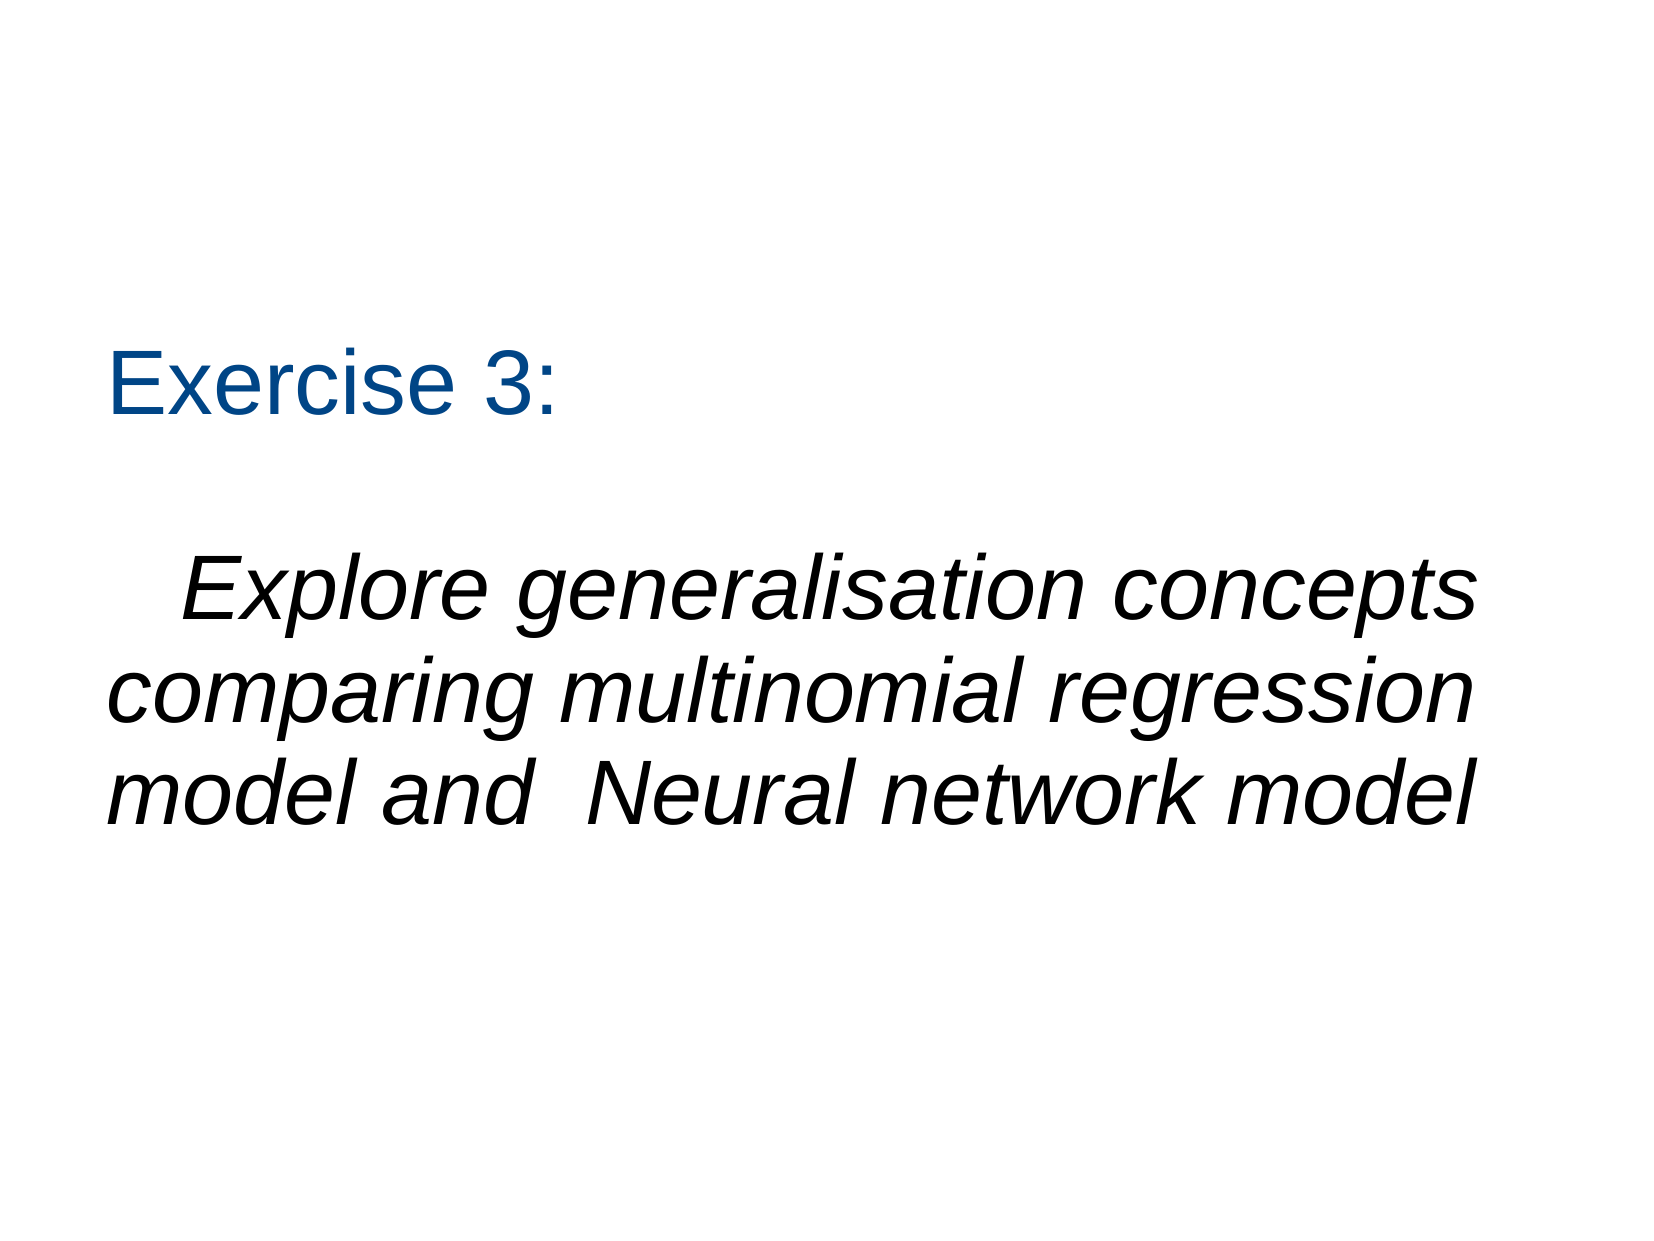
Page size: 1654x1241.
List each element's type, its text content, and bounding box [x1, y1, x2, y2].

title Exercise 3: Explore generalisation concepts comparing multinomial regression model and Neural network model [106, 331, 1595, 845]
